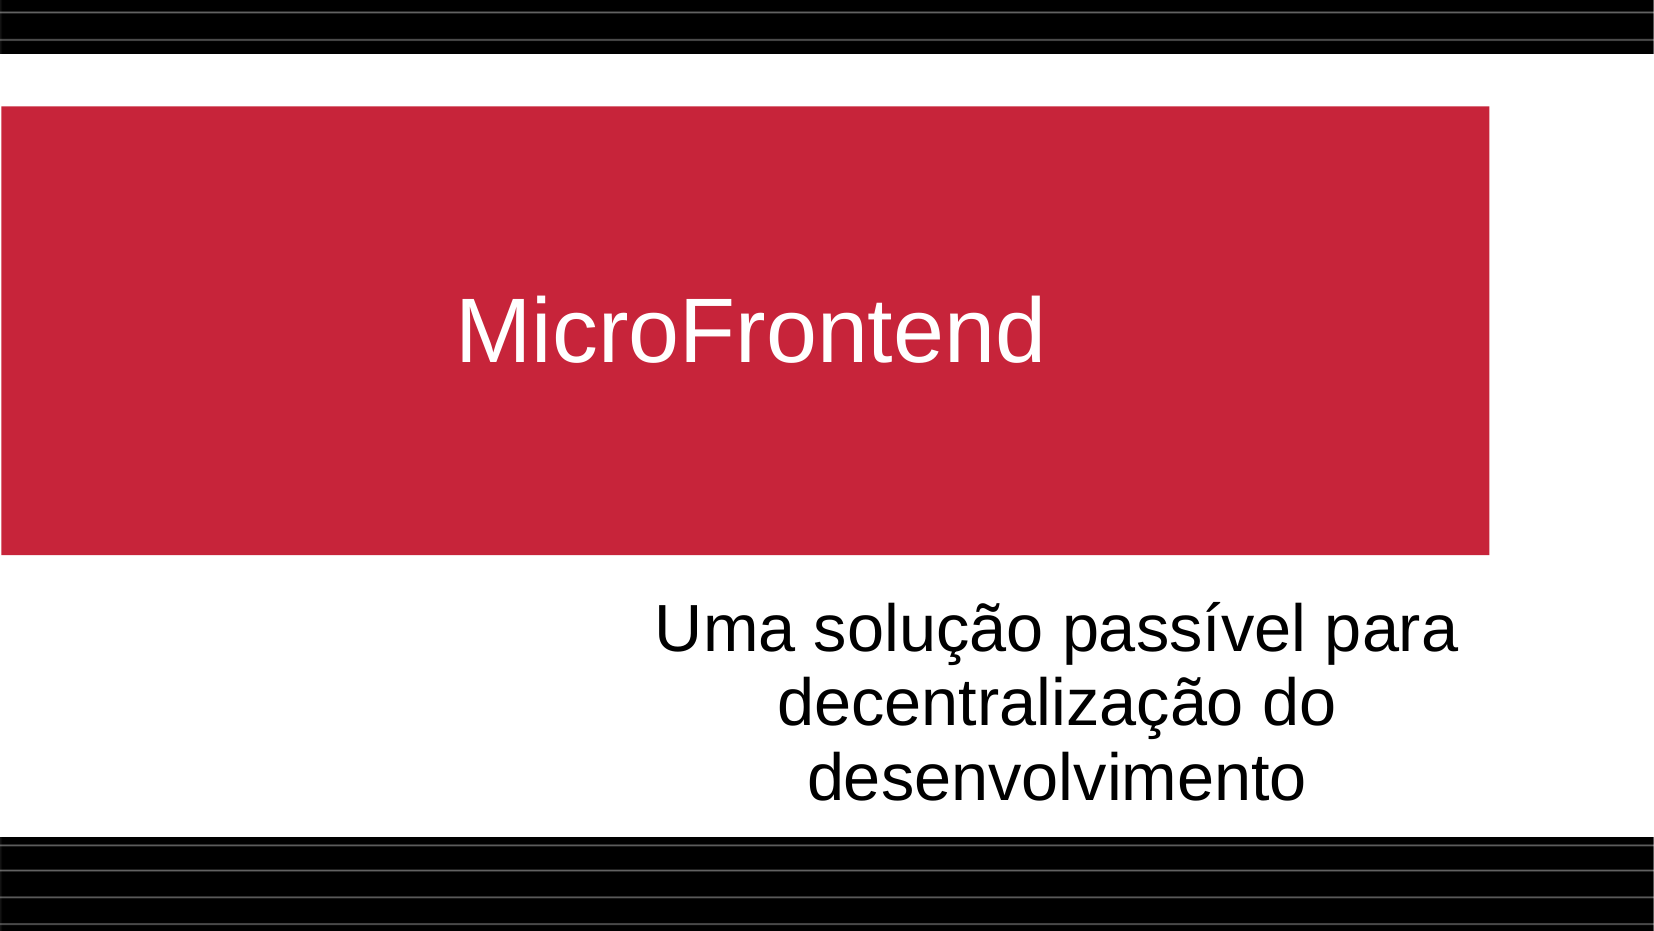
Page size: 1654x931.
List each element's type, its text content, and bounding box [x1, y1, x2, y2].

picture [0, 837, 1654, 931]
picture [0, 0, 1654, 54]
title MicroFrontend [1, 106, 1490, 556]
subtitle Uma solução passível para decentralização do desenvolvimento [625, 590, 1489, 815]
